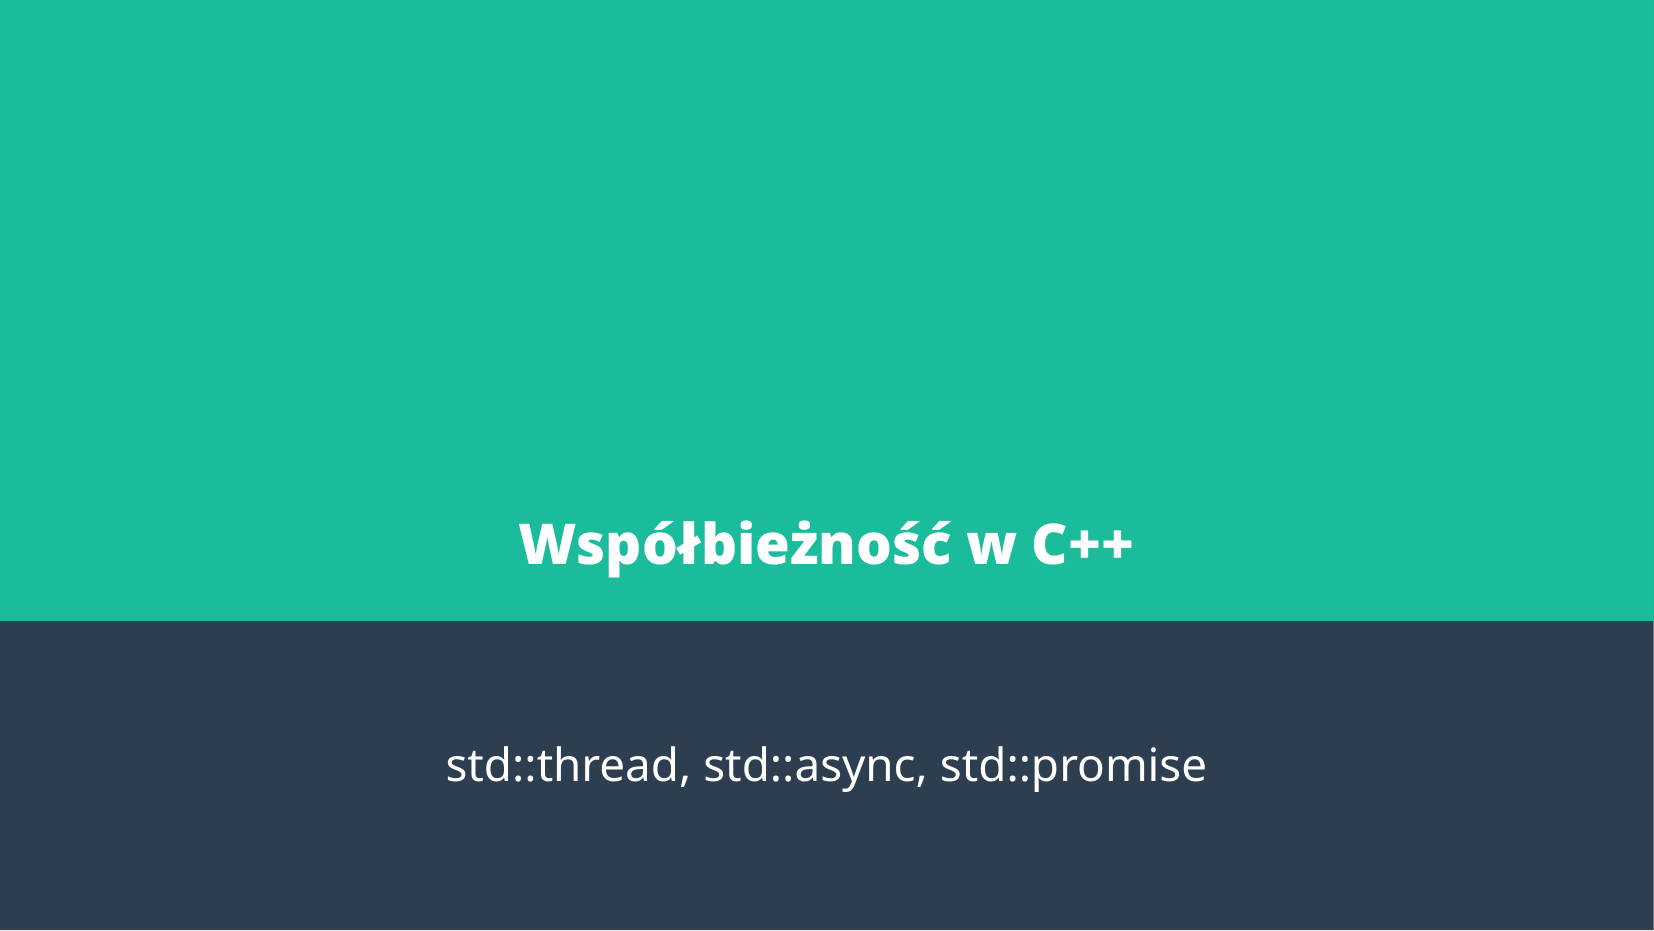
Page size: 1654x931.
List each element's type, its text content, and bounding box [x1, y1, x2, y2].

title Współbieżność w C++ [59, 463, 1595, 585]
subtitle std::thread, std::async, std::promise [59, 642, 1595, 886]
